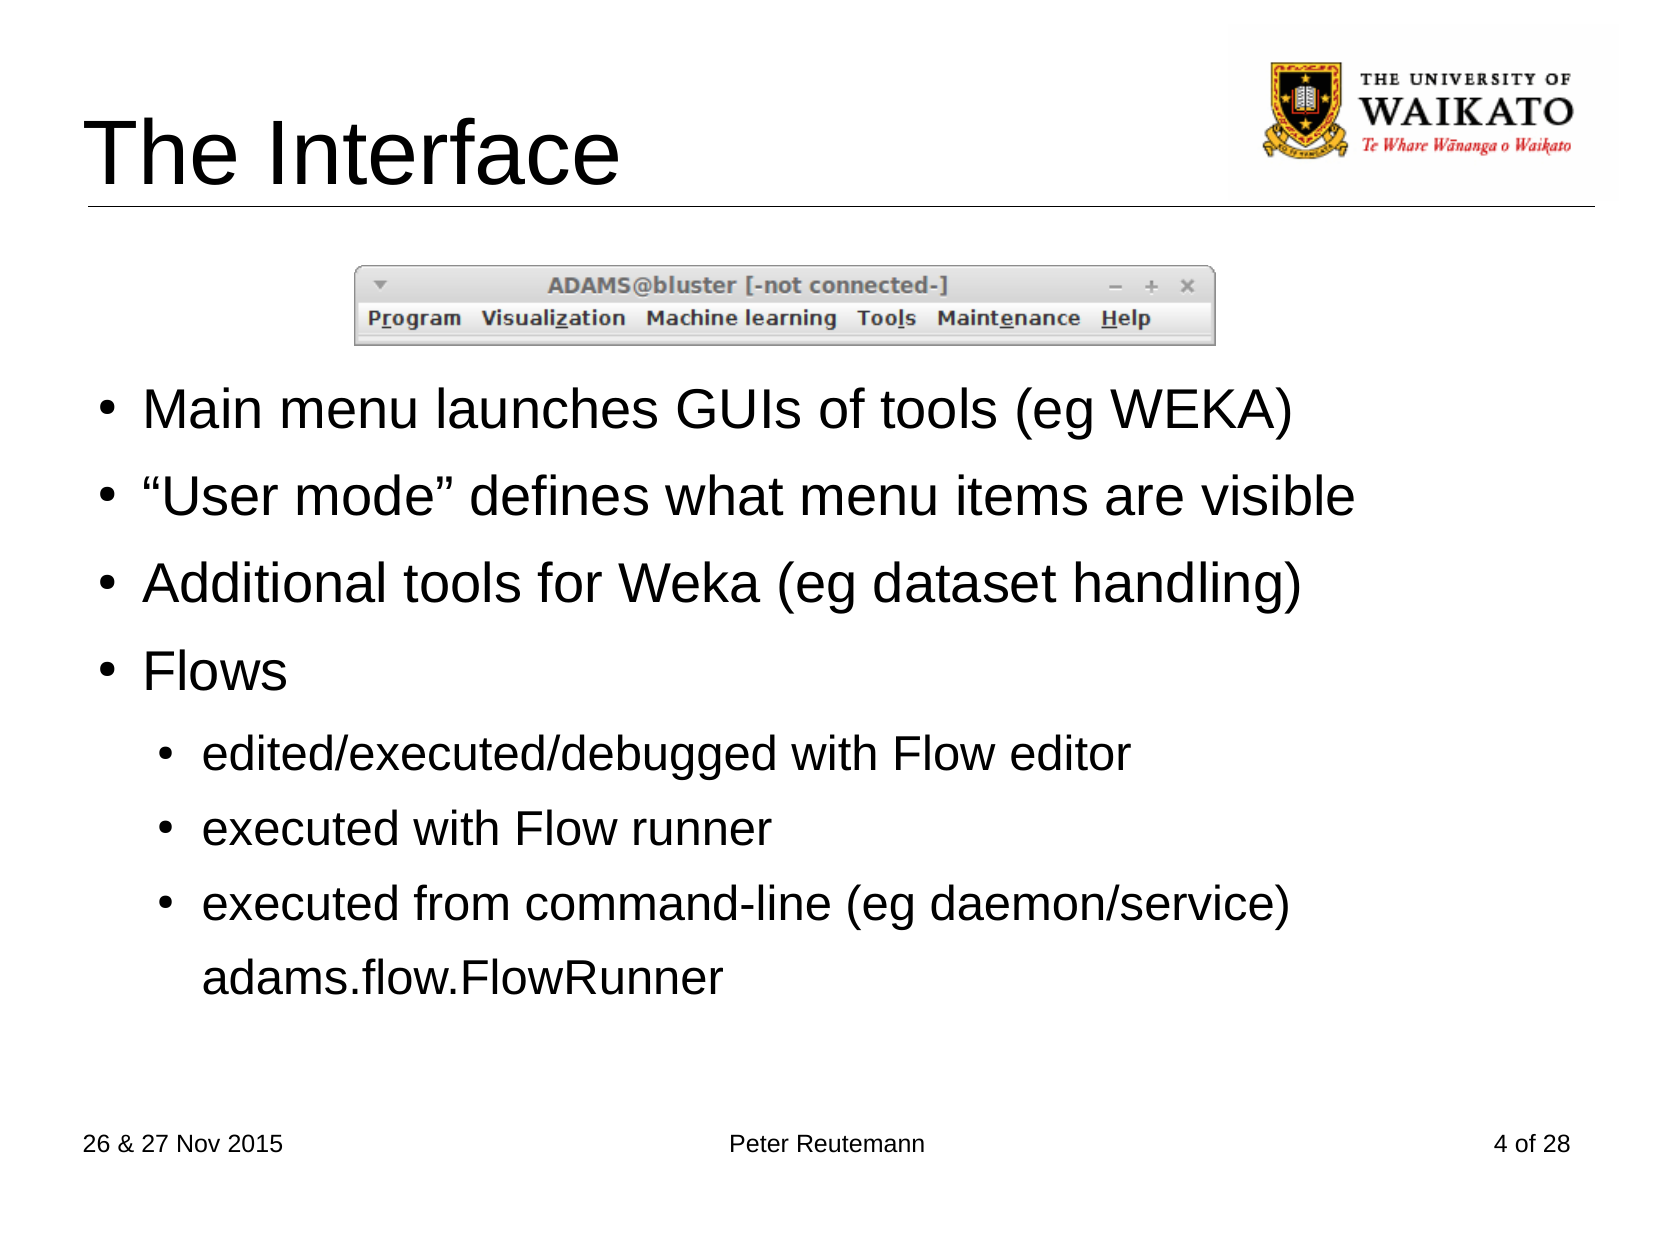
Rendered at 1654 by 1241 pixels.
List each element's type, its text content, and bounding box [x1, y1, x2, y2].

picture [1228, 24, 1619, 201]
list Main menu launches GUIs of tools (eg WEKA) “User mode” defines what menu items are visible Additional tools for Weka (eg dataset handling) Flows edited/executed/debugged with Flow editor executed with Flow runner executed from command-line (eg daemon/service) adams.flow.FlowRunner [82, 290, 1571, 1010]
picture [354, 265, 1216, 346]
title The Interface [82, 49, 1571, 257]
